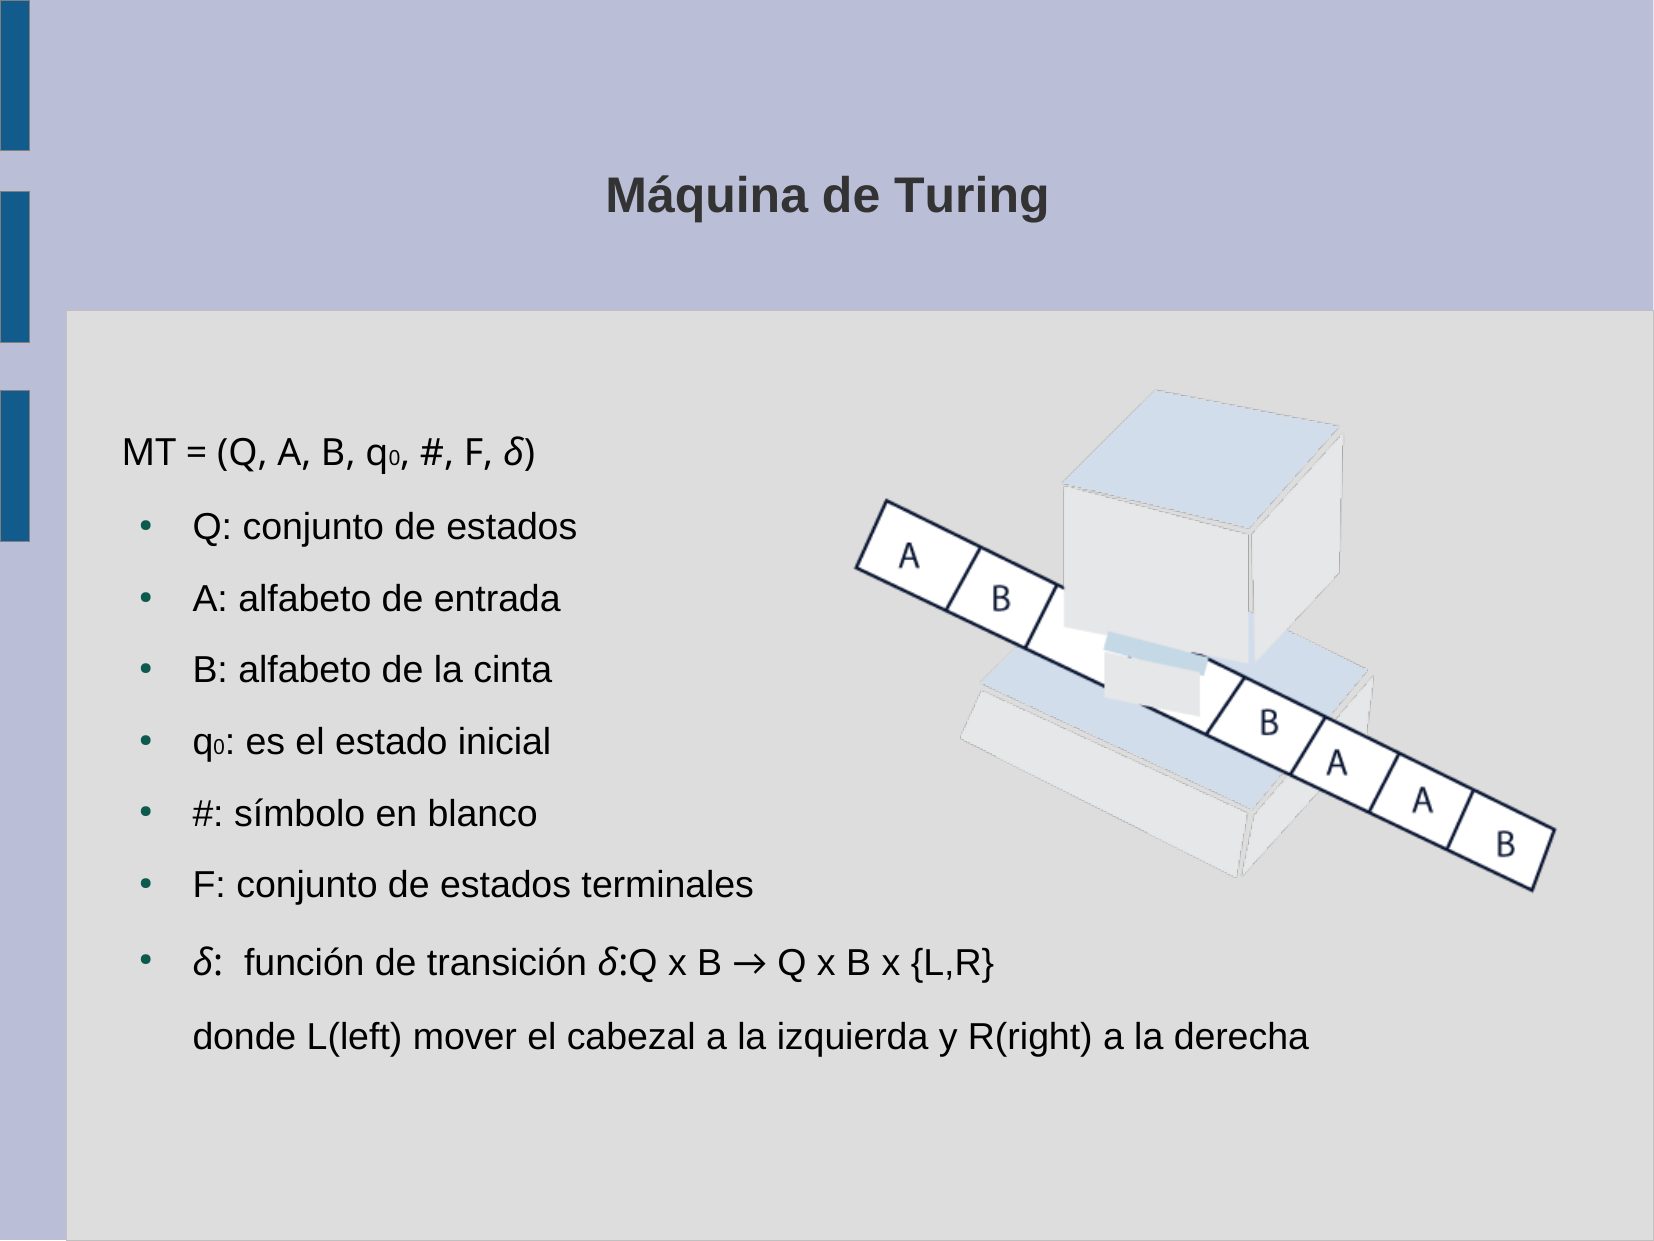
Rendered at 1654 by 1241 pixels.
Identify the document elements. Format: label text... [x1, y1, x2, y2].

list MT = (Q, A, B, q0, #, F, δ) Q: conjunto de estados A: alfabeto de entrada B: alfabeto de la cinta q0: es el estado inicial #: símbolo en blanco F: conjunto de estados terminales δ: función de transición δ:Q x B → Q x B x {L,R} donde L(left) mover el cabezal a la izquierda y R(right) a la derecha [121, 344, 1534, 1127]
picture [826, 366, 1576, 909]
title Máquina de Turing [121, 91, 1534, 299]
